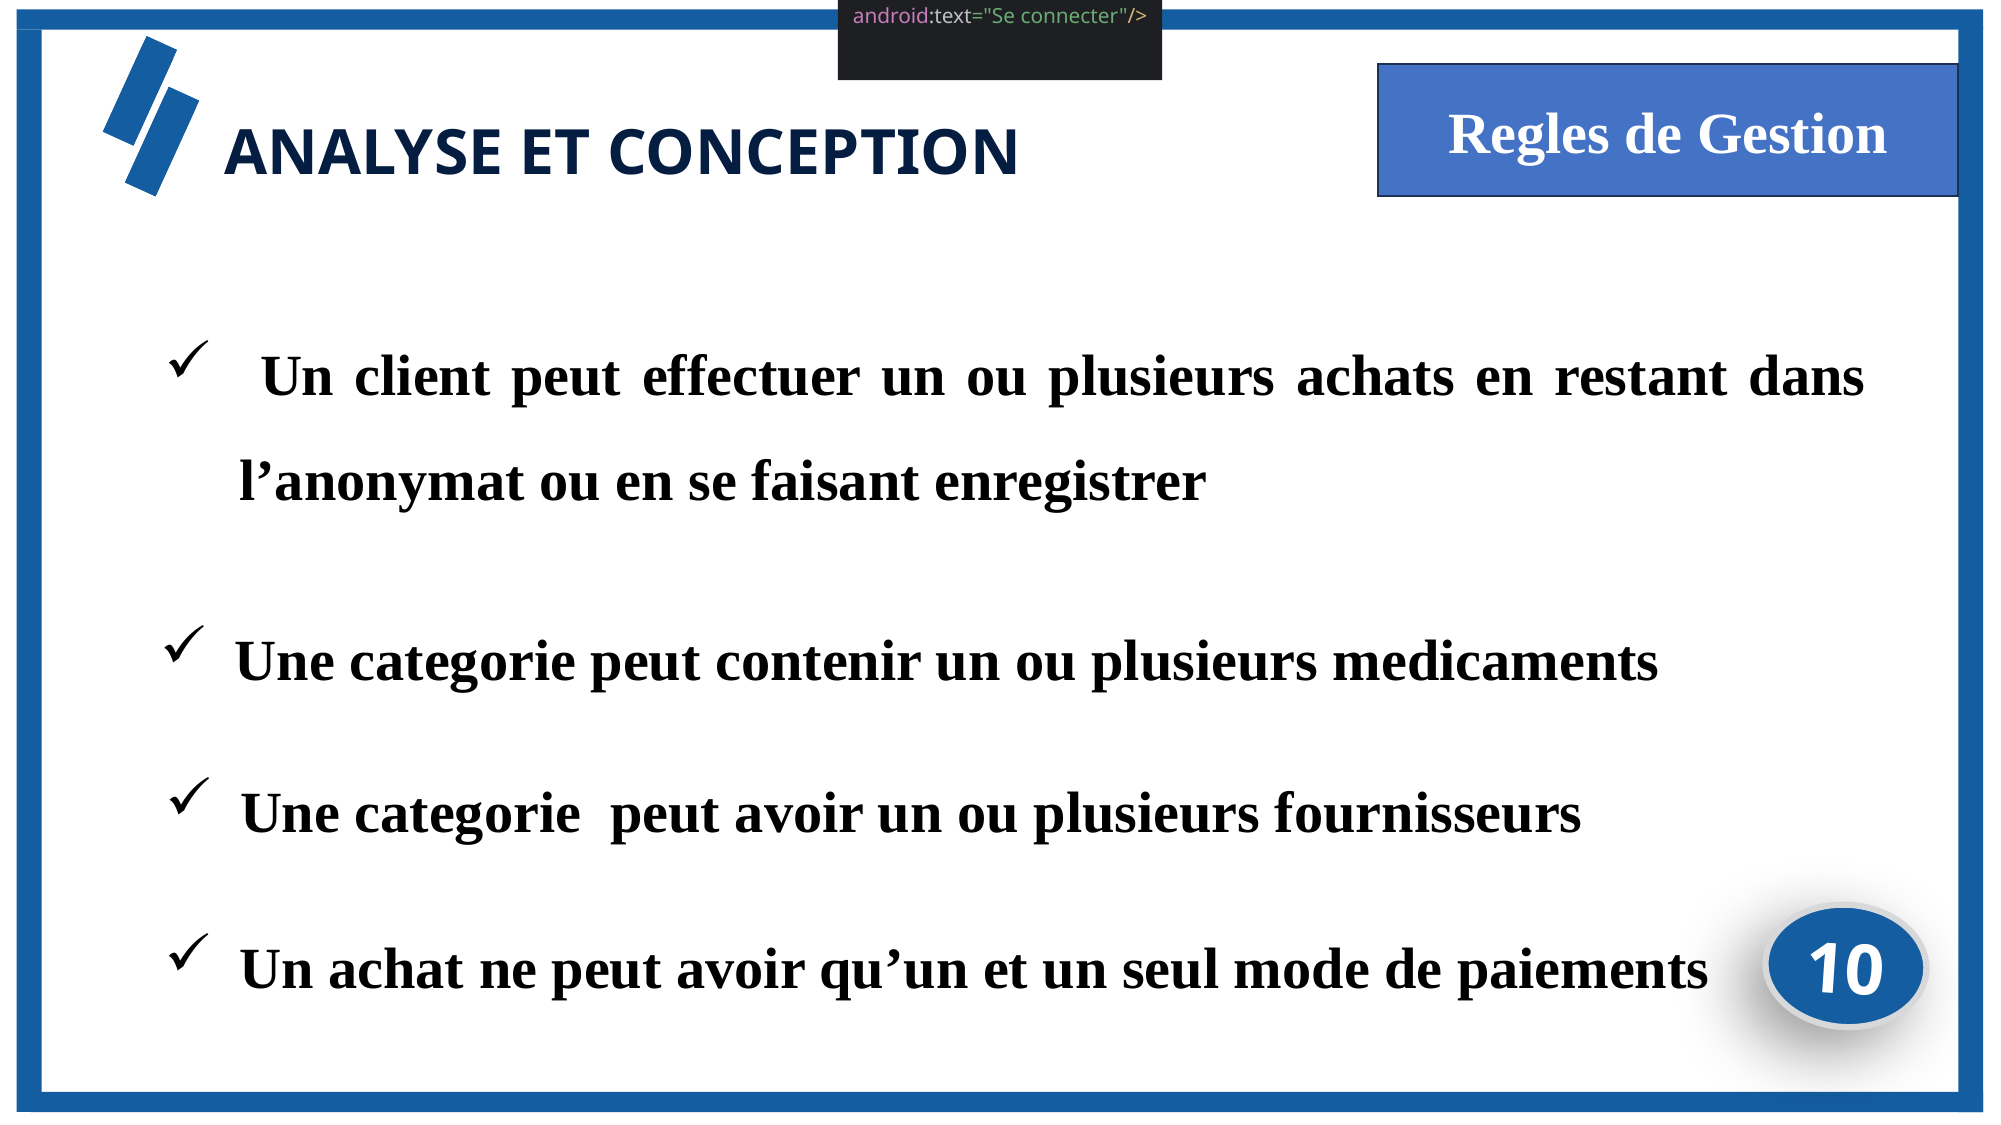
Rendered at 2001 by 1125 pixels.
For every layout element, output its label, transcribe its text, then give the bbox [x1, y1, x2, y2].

text_box [124, 86, 200, 197]
text_box 10 [1789, 904, 1927, 1028]
text_box Un achat ne peut avoir qu’un et un seul mode de paiements [149, 887, 1834, 1008]
text_box [16, 9, 1984, 1113]
text_box Regles de Gestion [1378, 63, 1959, 197]
text_box ANALYSE ET CONCEPTION [179, 99, 1067, 187]
text_box Une categorie peut contenir un ou plusieurs medicaments [145, 579, 1830, 700]
text_box android:text="Se connecter"/> [837, 0, 1163, 81]
text_box [102, 35, 178, 146]
text_box Une categorie peut avoir un ou plusieurs fournisseurs [150, 731, 1850, 852]
text_box Un client peut effectuer un ou plusieurs achats en restant dans l’anonymat ou en se faisant enregistrer [149, 294, 1882, 520]
